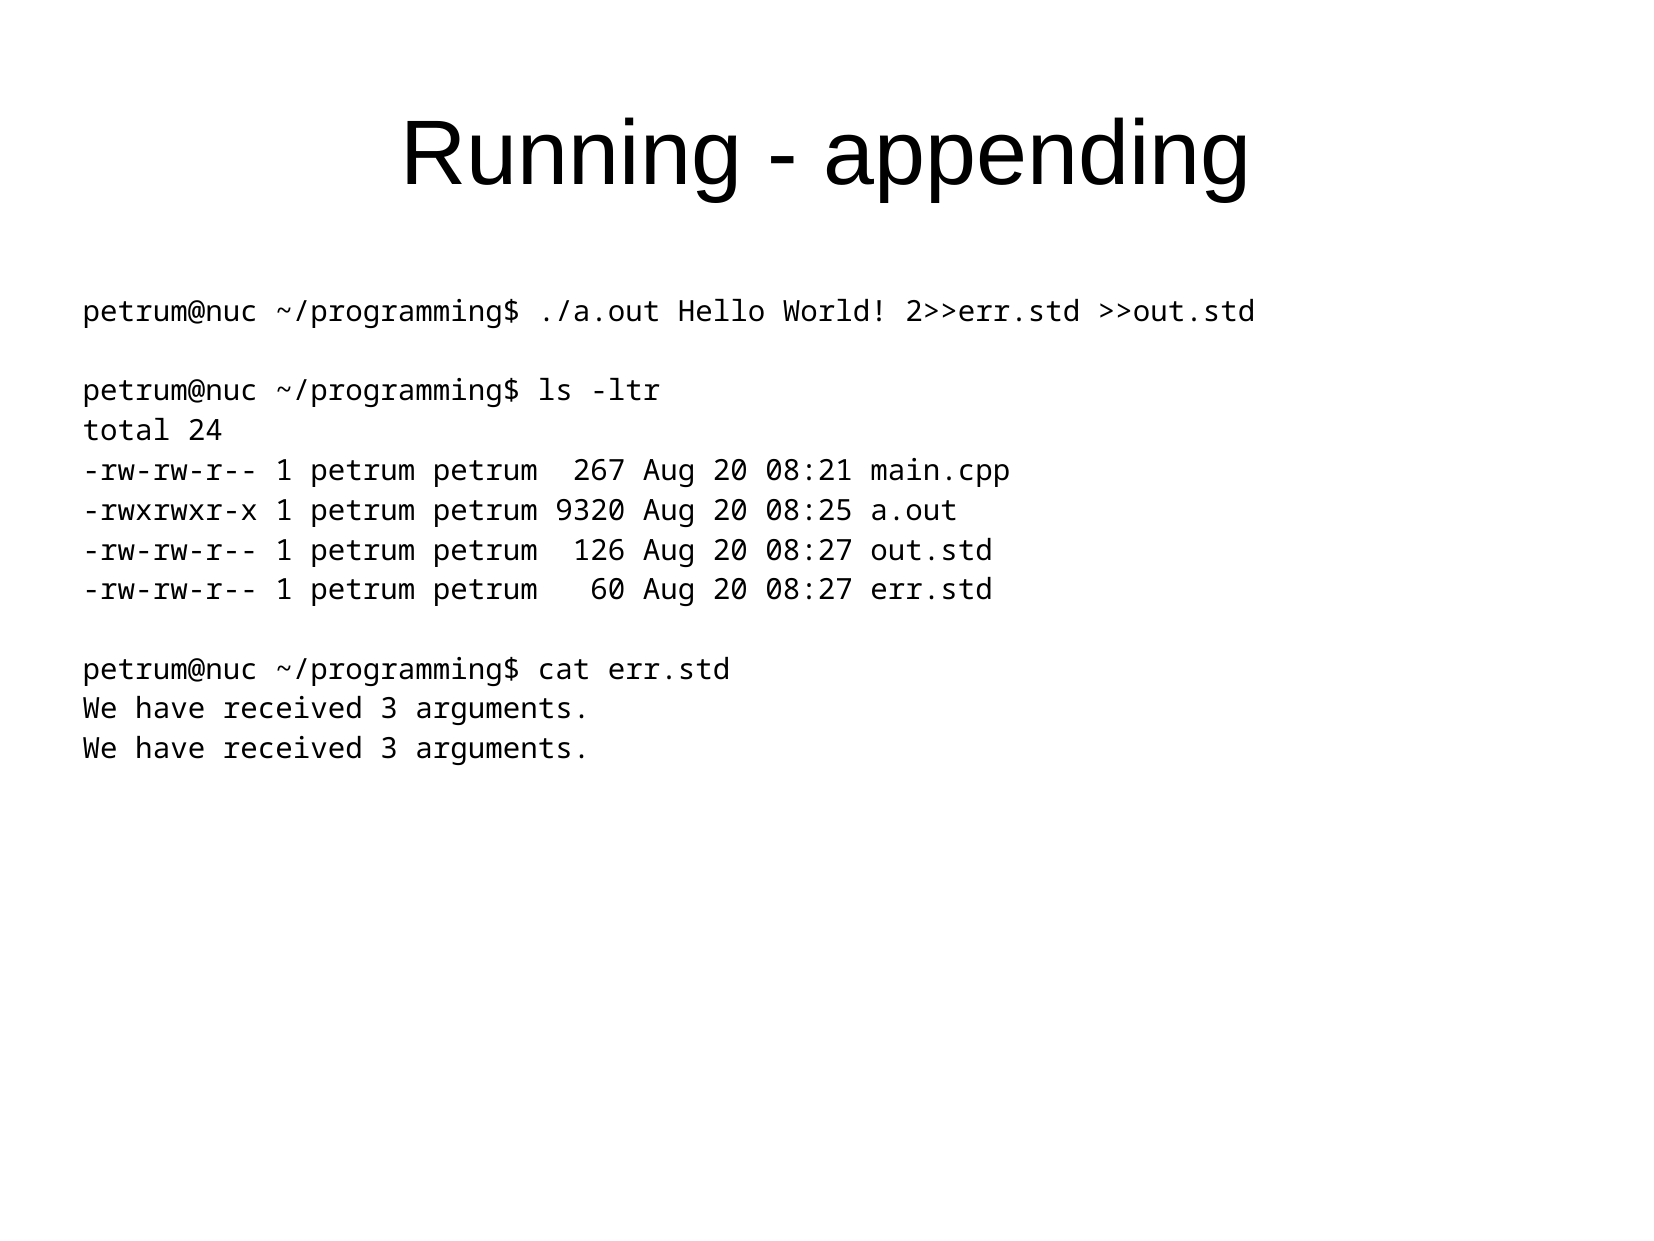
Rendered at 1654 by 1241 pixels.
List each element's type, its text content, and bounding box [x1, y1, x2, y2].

list petrum@nuc ~/programming$ ./a.out Hello World! 2>>err.std >>out.std petrum@nuc ~/programming$ ls -ltr total 24 -rw-rw-r-- 1 petrum petrum 267 Aug 20 08:21 main.cpp -rwxrwxr-x 1 petrum petrum 9320 Aug 20 08:25 a.out -rw-rw-r-- 1 petrum petrum 126 Aug 20 08:27 out.std -rw-rw-r-- 1 petrum petrum 60 Aug 20 08:27 err.std petrum@nuc ~/programming$ cat err.std We have received 3 arguments. We have received 3 arguments. [82, 290, 1571, 1010]
title Running - appending [82, 49, 1571, 257]
